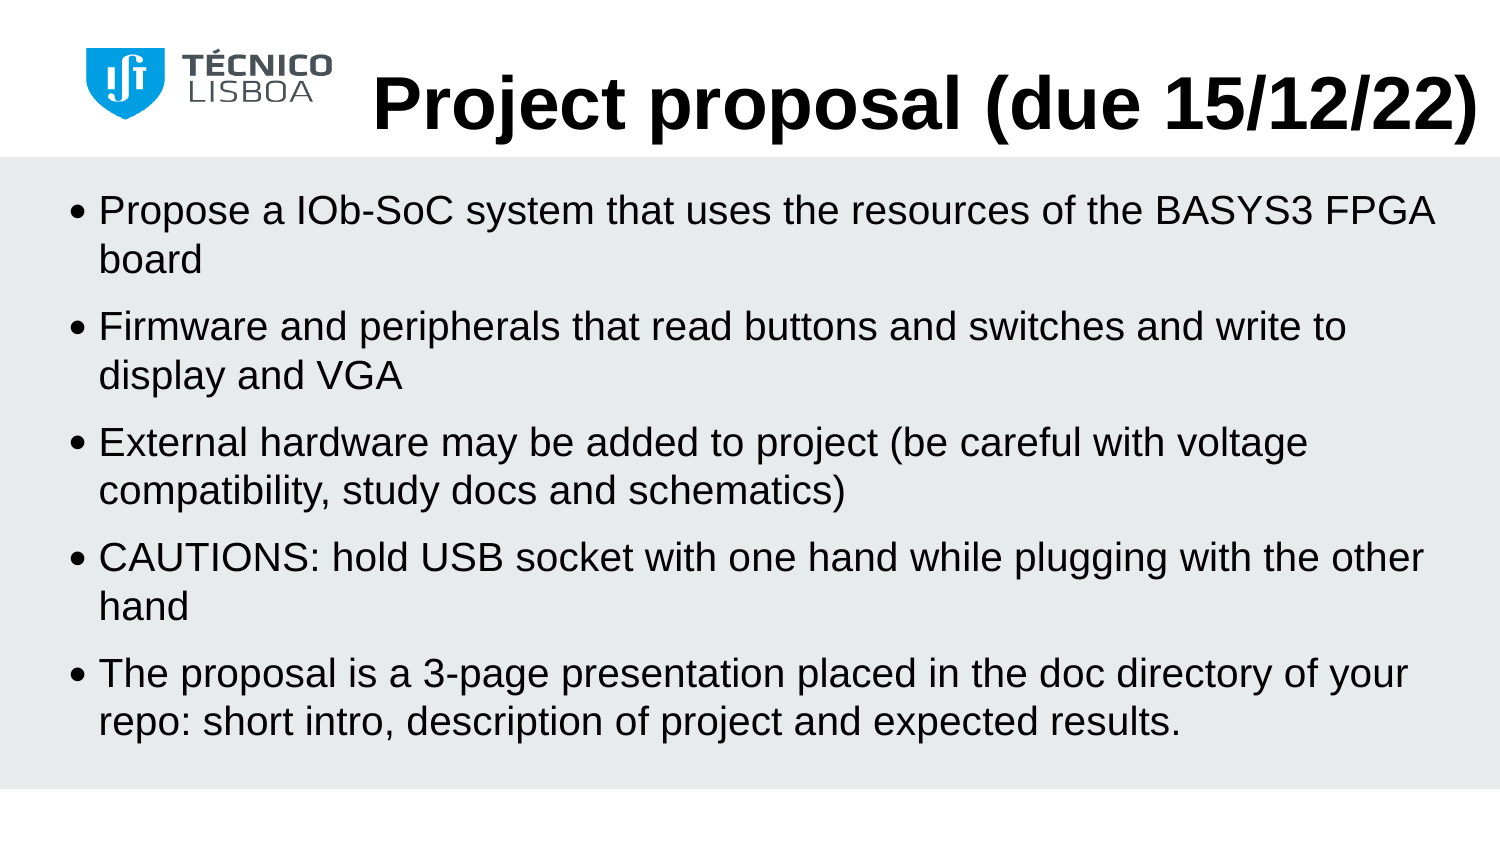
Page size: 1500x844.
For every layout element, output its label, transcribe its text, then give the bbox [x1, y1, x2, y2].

text_box Project proposal (due 15/12/22) [357, 46, 1500, 153]
picture [0, 0, 1500, 844]
text_box Propose a IOb-SoC system that uses the resources of the BASYS3 FPGA board Firmware and peripherals that read buttons and switches and write to display and VGA External hardware may be added to project (be careful with voltage compatibility, study docs and schematics) CAUTIONS: hold USB socket with one hand while plugging with the other hand The proposal is a 3-page presentation placed in the doc directory of your repo: short intro, description of project and expected results. [55, 184, 1469, 753]
